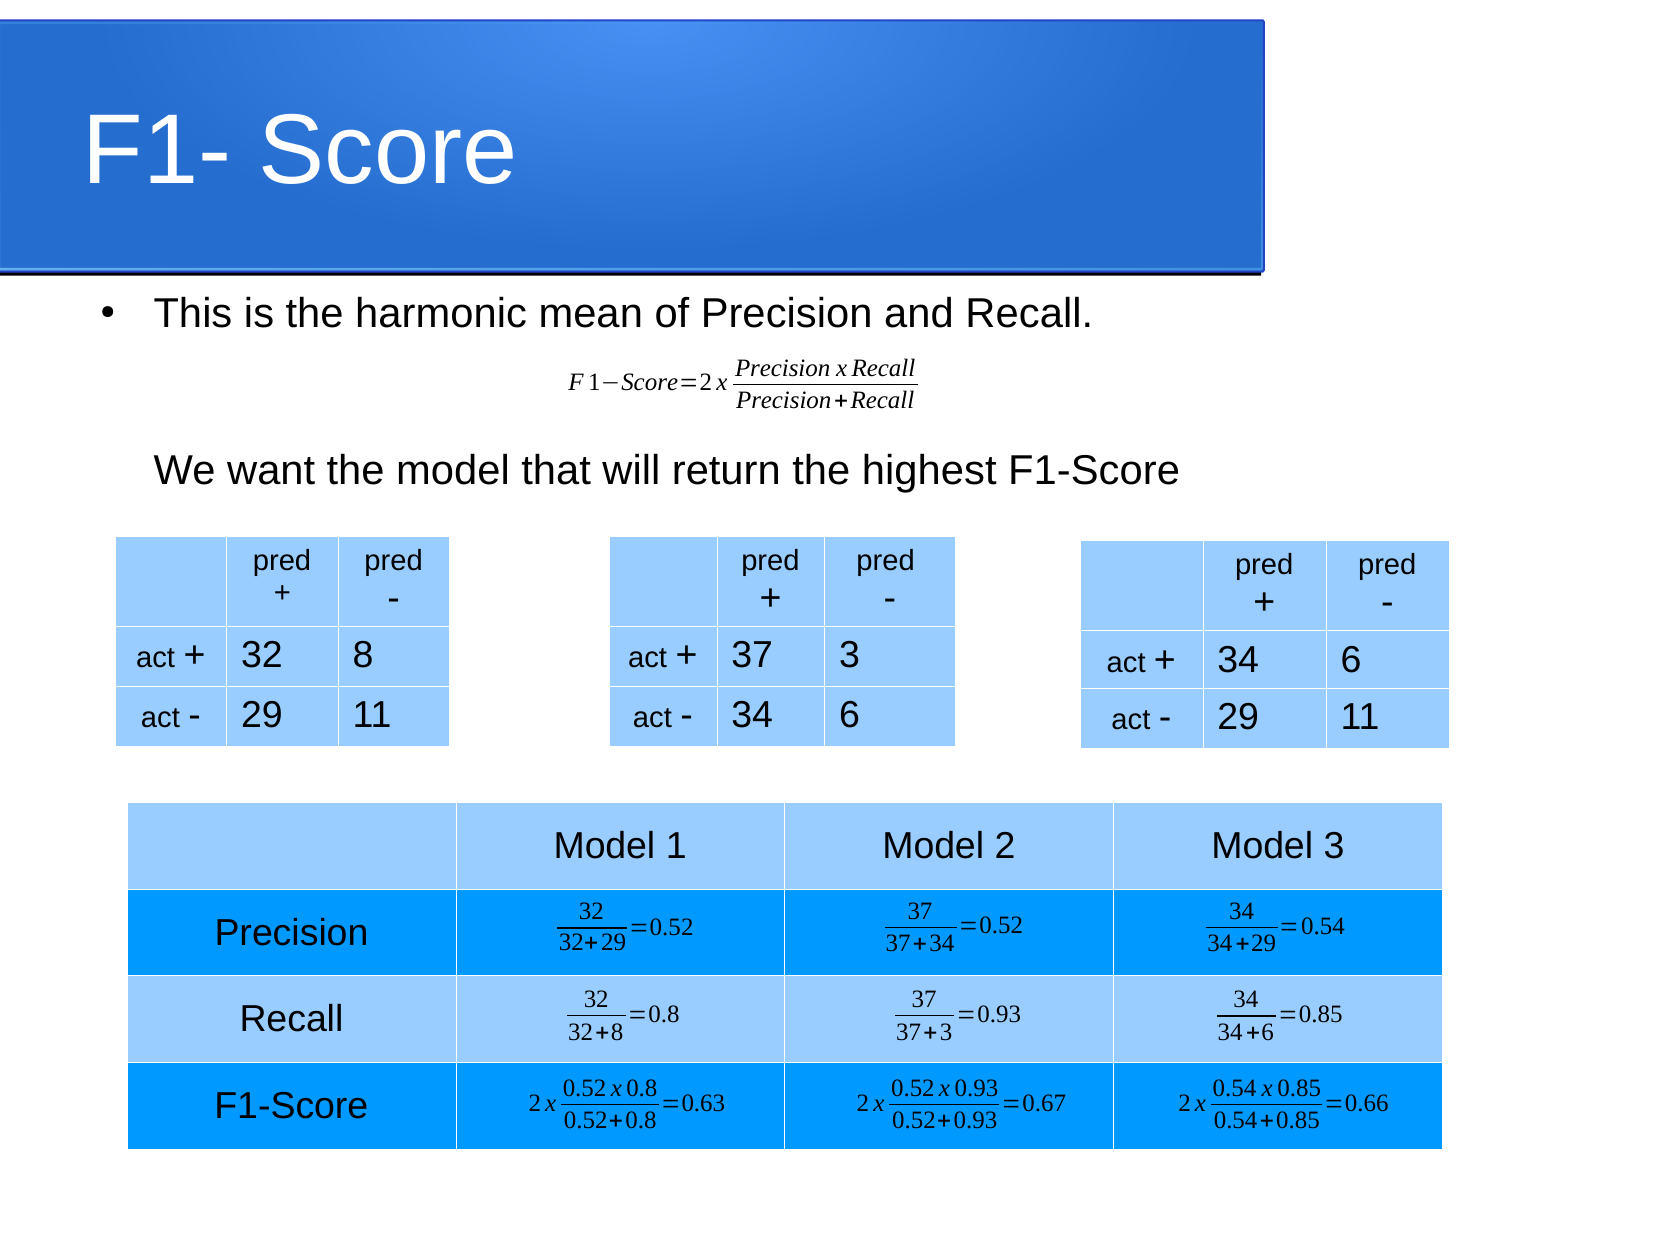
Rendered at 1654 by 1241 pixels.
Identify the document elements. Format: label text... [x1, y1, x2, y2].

table_cell act - [610, 687, 717, 746]
table_header [128, 803, 456, 889]
chart [549, 897, 700, 957]
table_cell 29 [227, 687, 338, 746]
chart [561, 354, 925, 414]
table_cell 29 [1204, 689, 1326, 748]
list This is the harmonic mean of Precision and Recall. We want the model that will return the highest F1-Score [82, 290, 1571, 1010]
table_cell [457, 1063, 784, 1149]
table_cell act + [116, 627, 226, 686]
title F1- Score [82, 47, 1235, 252]
table_cell 34 [1204, 631, 1326, 688]
table_cell act + [610, 627, 717, 686]
chart [877, 897, 1030, 957]
chart [1198, 897, 1352, 957]
table_header pred - [825, 537, 955, 626]
table_cell act + [1081, 631, 1203, 688]
table_header pred - [339, 537, 449, 626]
table_cell Precision [128, 890, 456, 975]
table_header pred + [718, 537, 824, 626]
chart [1209, 986, 1349, 1046]
table_cell 37 [718, 627, 824, 686]
chart [1172, 1074, 1396, 1135]
table_cell [1114, 976, 1442, 1062]
table_cell 6 [825, 687, 955, 746]
table_cell [785, 976, 1113, 1062]
table_header [116, 537, 226, 626]
table_cell 11 [339, 687, 449, 746]
table_cell [785, 1063, 1113, 1149]
table_header [1081, 541, 1203, 630]
table_cell F1-Score [128, 1063, 456, 1149]
table_cell Recall [128, 976, 456, 1062]
table_cell act - [116, 687, 226, 746]
table_header pred + [227, 537, 338, 626]
table_cell [1114, 1063, 1442, 1149]
table_header Model 3 [1114, 803, 1442, 889]
chart [522, 1074, 733, 1135]
table_cell 3 [825, 627, 955, 686]
table_cell [457, 976, 784, 1062]
table_header [610, 537, 717, 626]
table_cell 6 [1327, 631, 1449, 688]
table_header Model 1 [457, 803, 784, 889]
chart [559, 986, 687, 1046]
table_cell [785, 890, 1113, 975]
table_cell 34 [718, 687, 824, 746]
table_cell [457, 890, 784, 975]
table_cell 11 [1327, 689, 1449, 748]
chart [850, 1074, 1074, 1134]
table_cell 32 [227, 627, 338, 686]
table_header Model 2 [785, 803, 1113, 889]
table_cell act - [1081, 689, 1203, 748]
table_cell 8 [339, 627, 449, 686]
table_cell [1114, 890, 1442, 975]
chart [887, 985, 1028, 1046]
table_header pred - [1327, 541, 1449, 630]
table_header pred + [1204, 541, 1326, 630]
